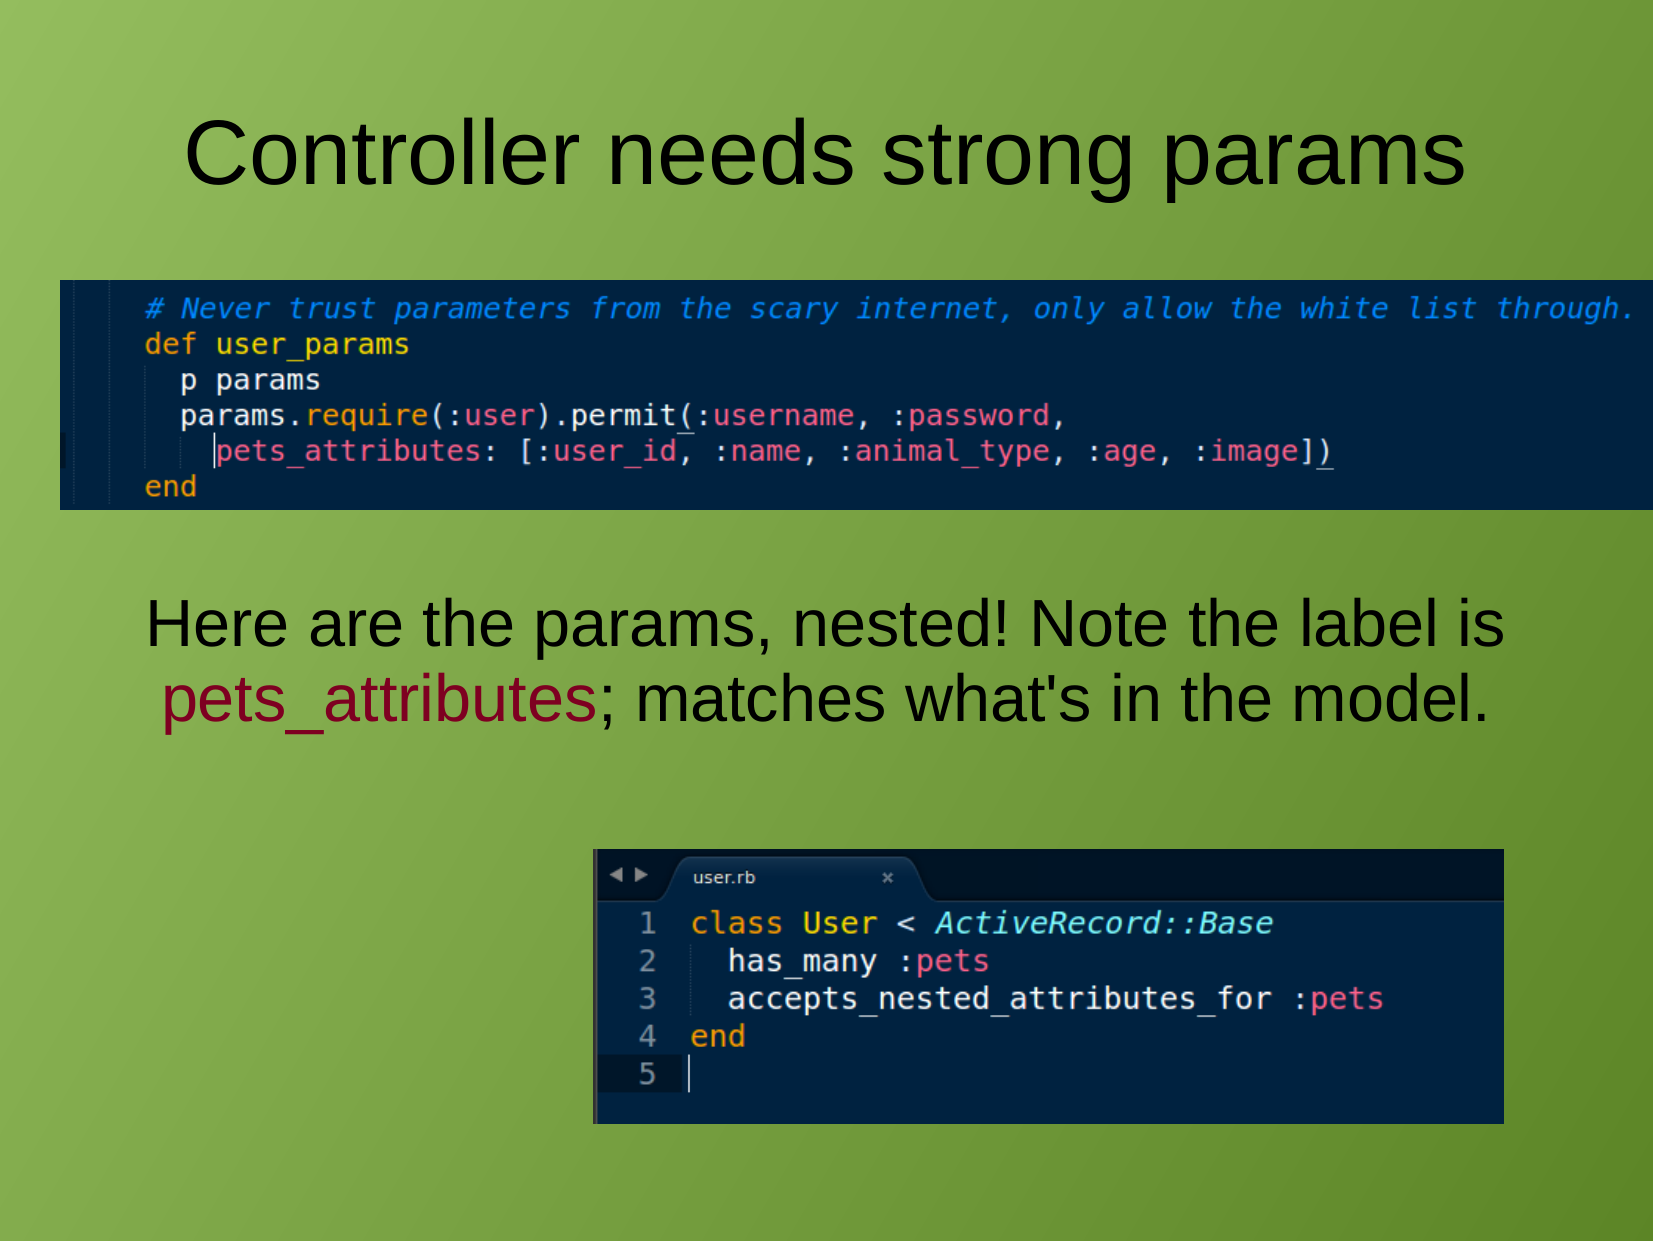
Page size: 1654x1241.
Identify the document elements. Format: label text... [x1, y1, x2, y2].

picture [593, 849, 1504, 1124]
title Here are the params, nested! Note the label is pets_attributes; matches what's in the model. [82, 557, 1571, 765]
title Controller needs strong params [82, 49, 1571, 257]
picture [60, 280, 1653, 511]
